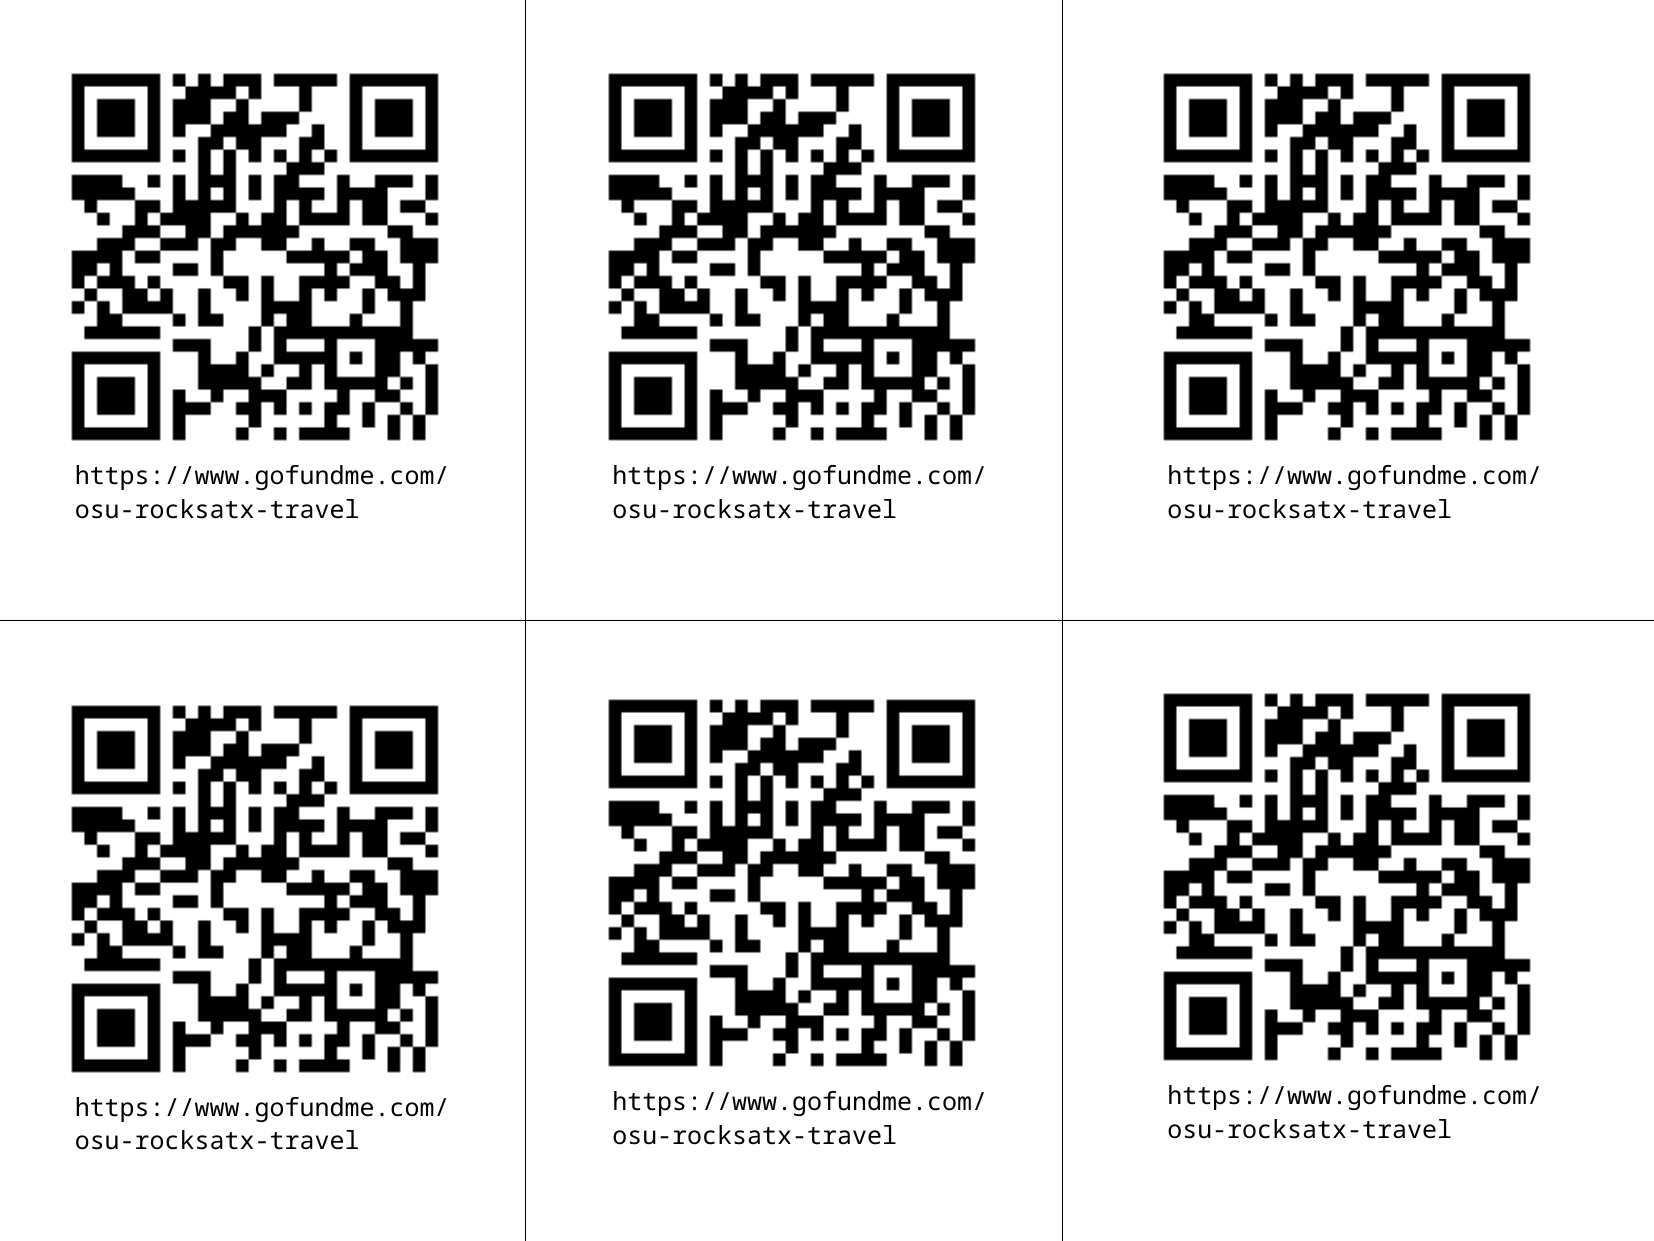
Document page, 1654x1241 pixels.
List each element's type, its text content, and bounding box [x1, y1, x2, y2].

picture [1137, 47, 1558, 468]
picture [45, 679, 466, 1100]
text_box https://www.gofundme.com/ osu-rocksatx-travel [60, 1081, 466, 1209]
text_box https://www.gofundme.com/ osu-rocksatx-travel [1152, 1070, 1558, 1197]
picture [1137, 667, 1558, 1088]
text_box https://www.gofundme.com/ osu-rocksatx-travel [597, 1075, 1003, 1203]
text_box https://www.gofundme.com/ osu-rocksatx-travel [1152, 450, 1558, 577]
text_box https://www.gofundme.com/ osu-rocksatx-travel [597, 450, 1003, 577]
picture [582, 47, 1003, 468]
picture [45, 47, 466, 468]
picture [582, 673, 1003, 1094]
text_box https://www.gofundme.com/ osu-rocksatx-travel [60, 450, 466, 577]
